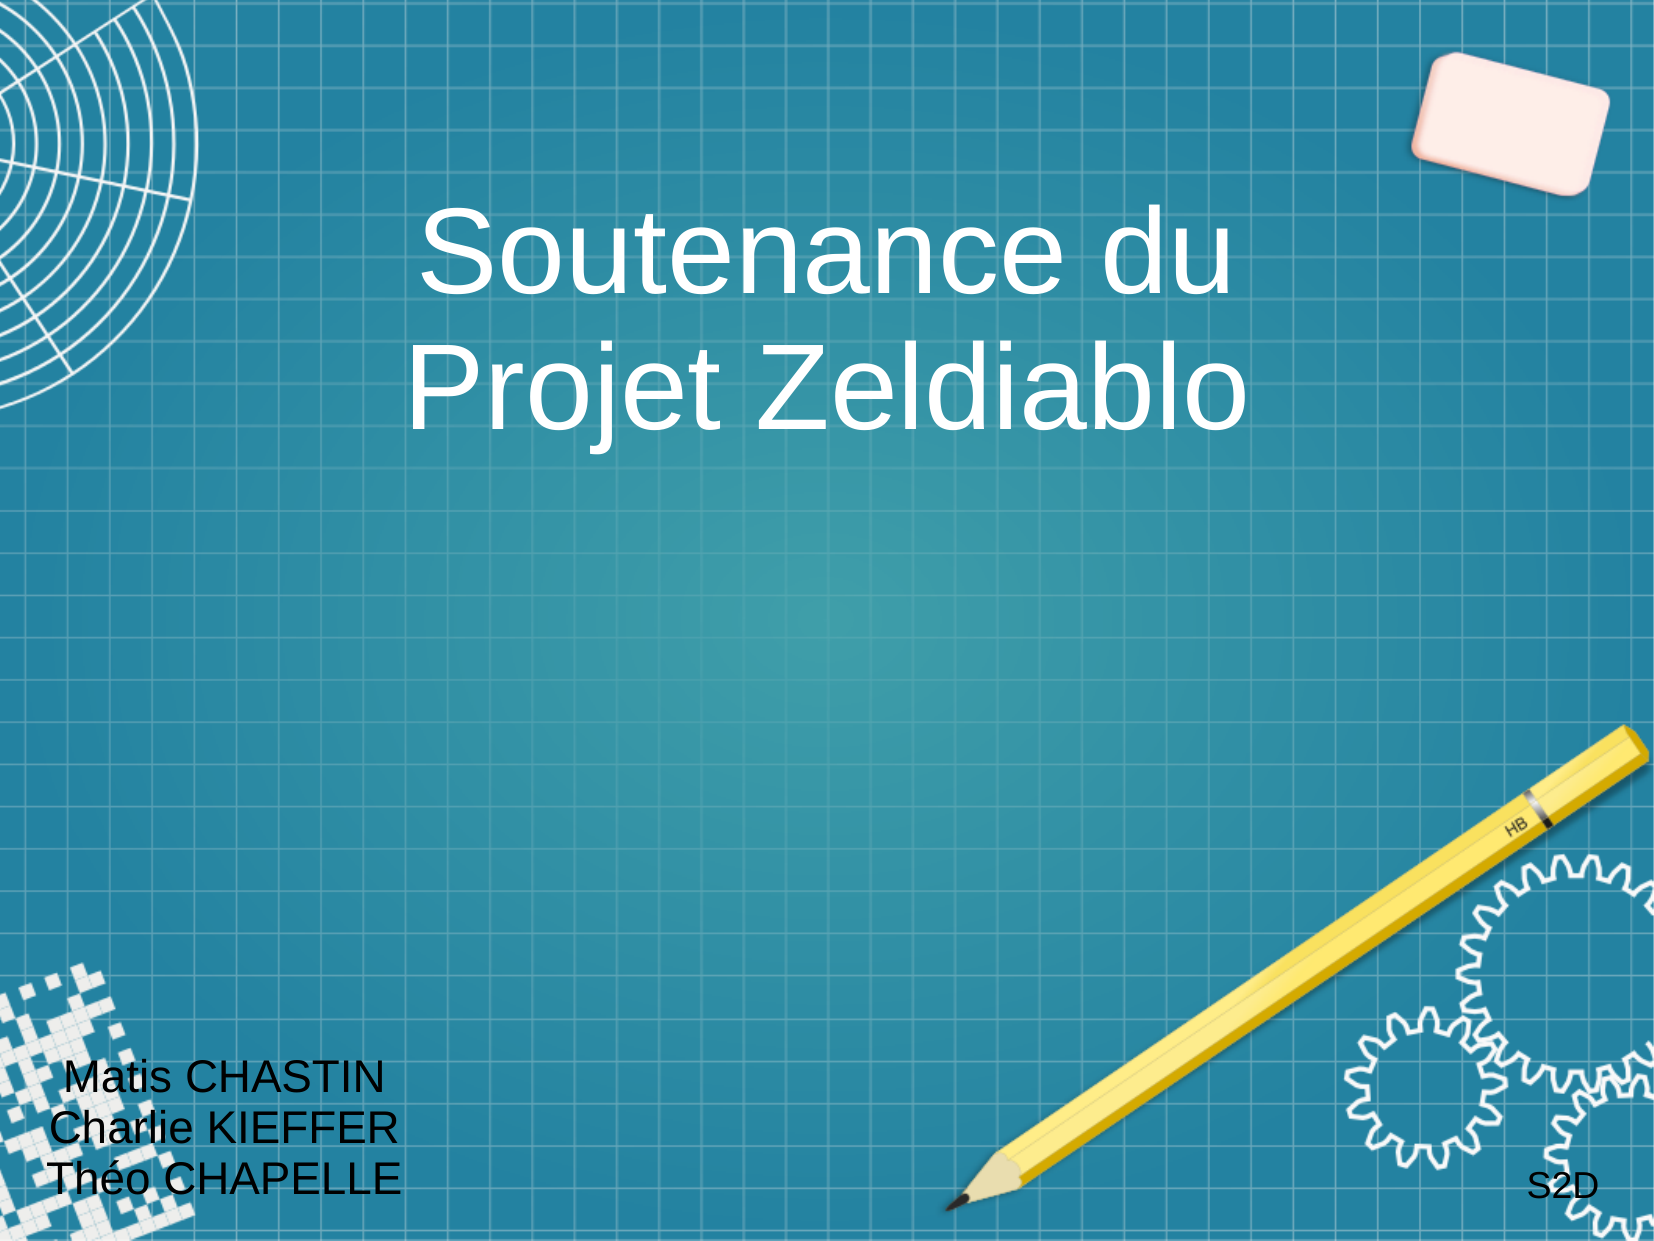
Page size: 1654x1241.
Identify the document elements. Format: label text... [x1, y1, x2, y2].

subtitle Matis CHASTIN Charlie KIEFFER Théo CHAPELLE [0, 1027, 567, 1229]
picture [0, 0, 1654, 1241]
text_box S2D [1511, 1157, 1615, 1217]
title Soutenance du Projet Zeldiablo [82, 177, 1571, 461]
